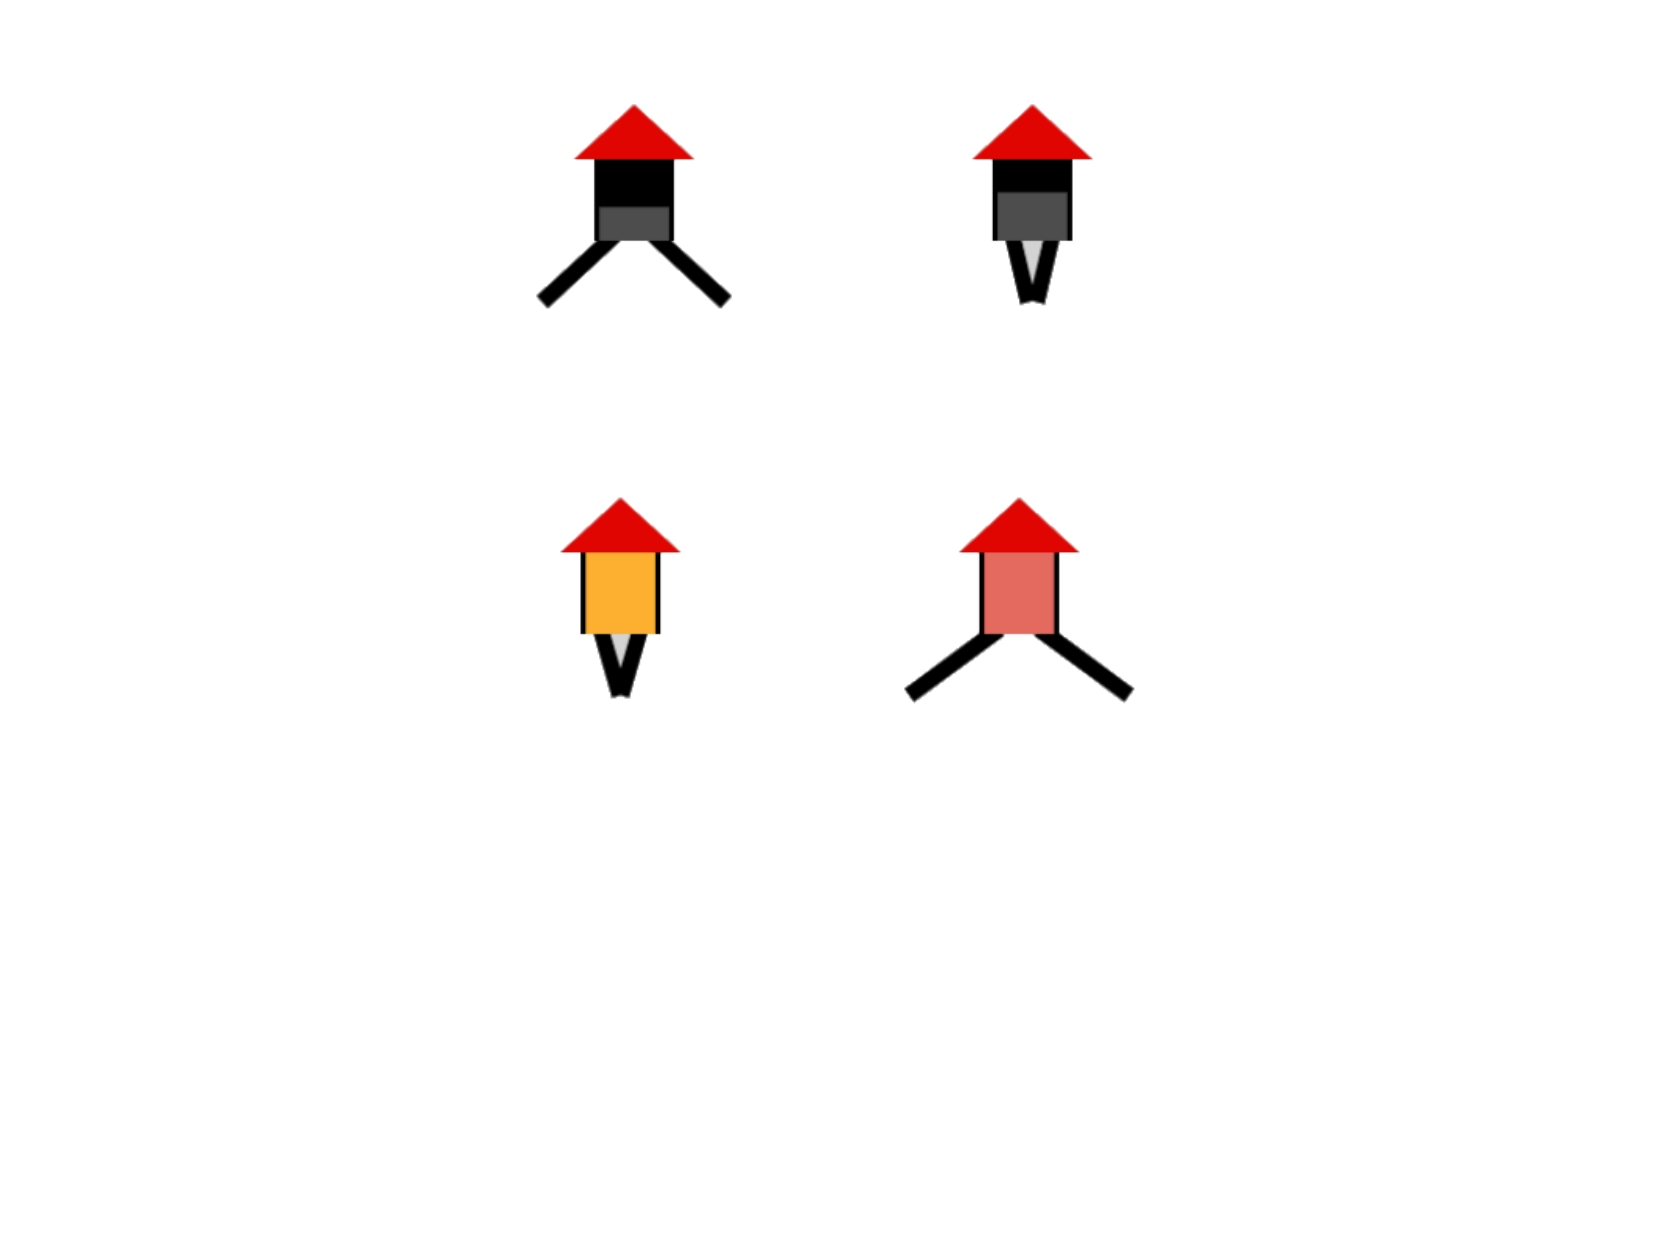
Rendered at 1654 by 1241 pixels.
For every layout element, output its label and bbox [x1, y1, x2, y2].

picture [496, 70, 1129, 329]
picture [537, 449, 1144, 727]
